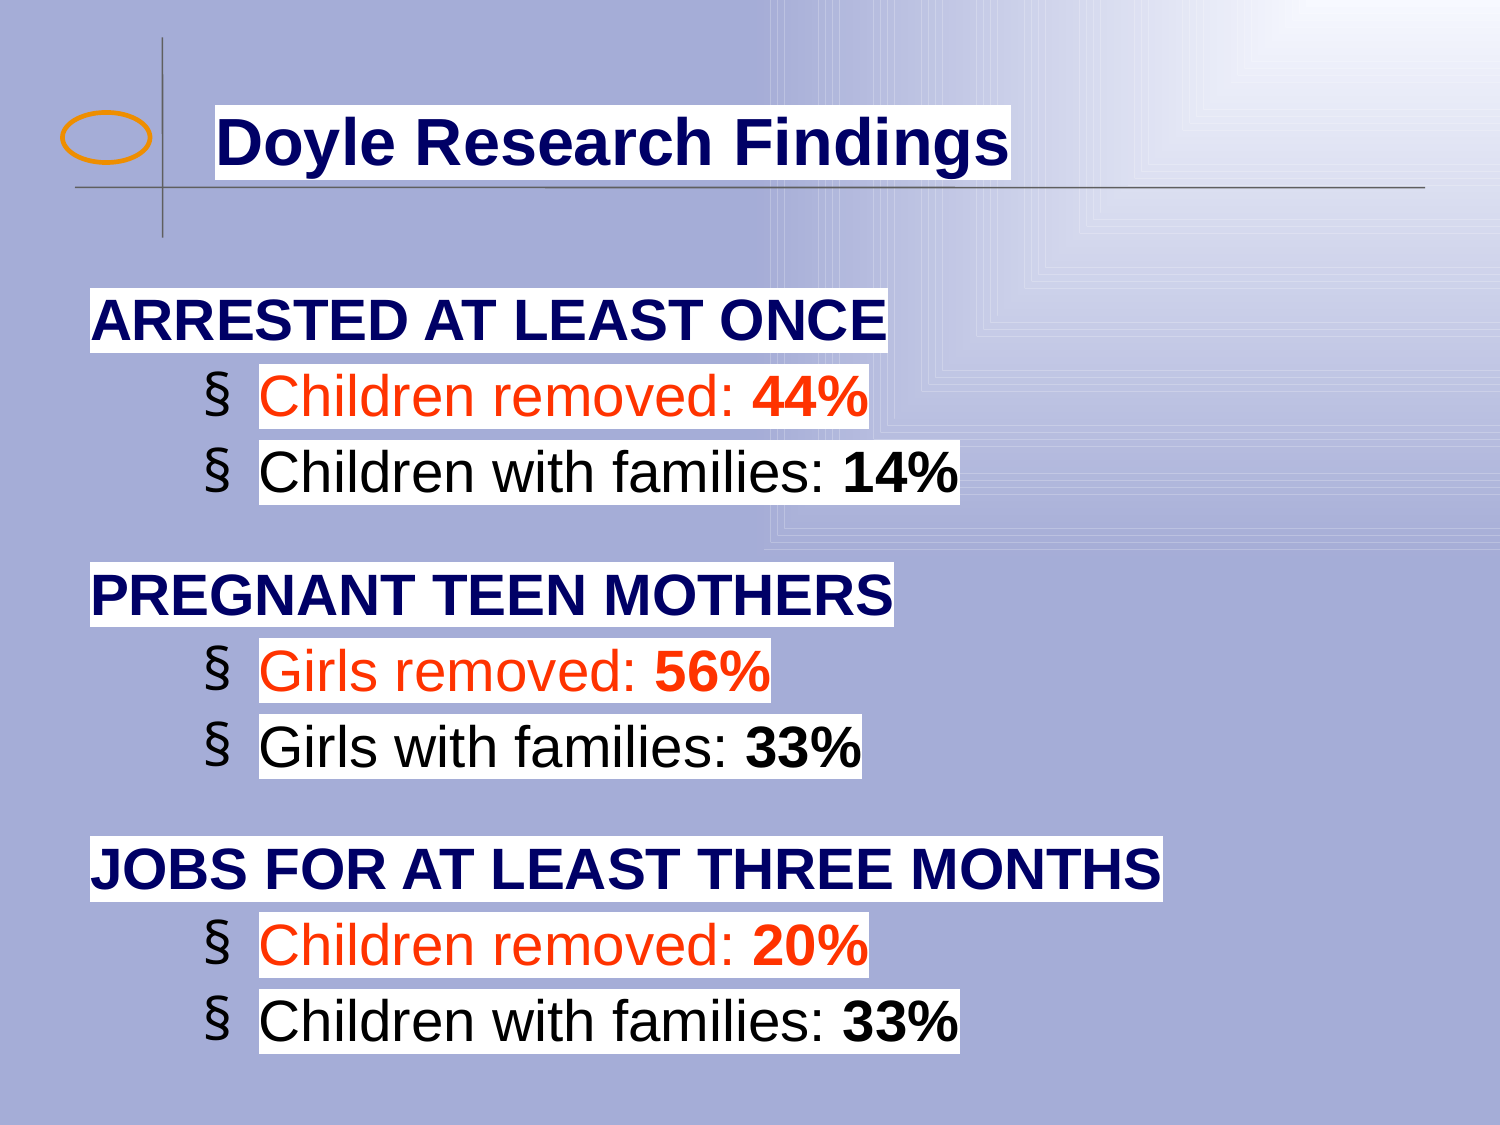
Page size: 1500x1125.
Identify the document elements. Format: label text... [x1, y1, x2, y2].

title Doyle Research Findings [200, 45, 1426, 233]
list ARRESTED AT LEAST ONCE Children removed: 44% Children with families: 14% PREGNANT TEEN MOTHERS Girls removed: 56% Girls with families: 33% JOBS FOR AT LEAST THREE MONTHS Children removed: 20% Children with families: 33% [75, 275, 1426, 1101]
